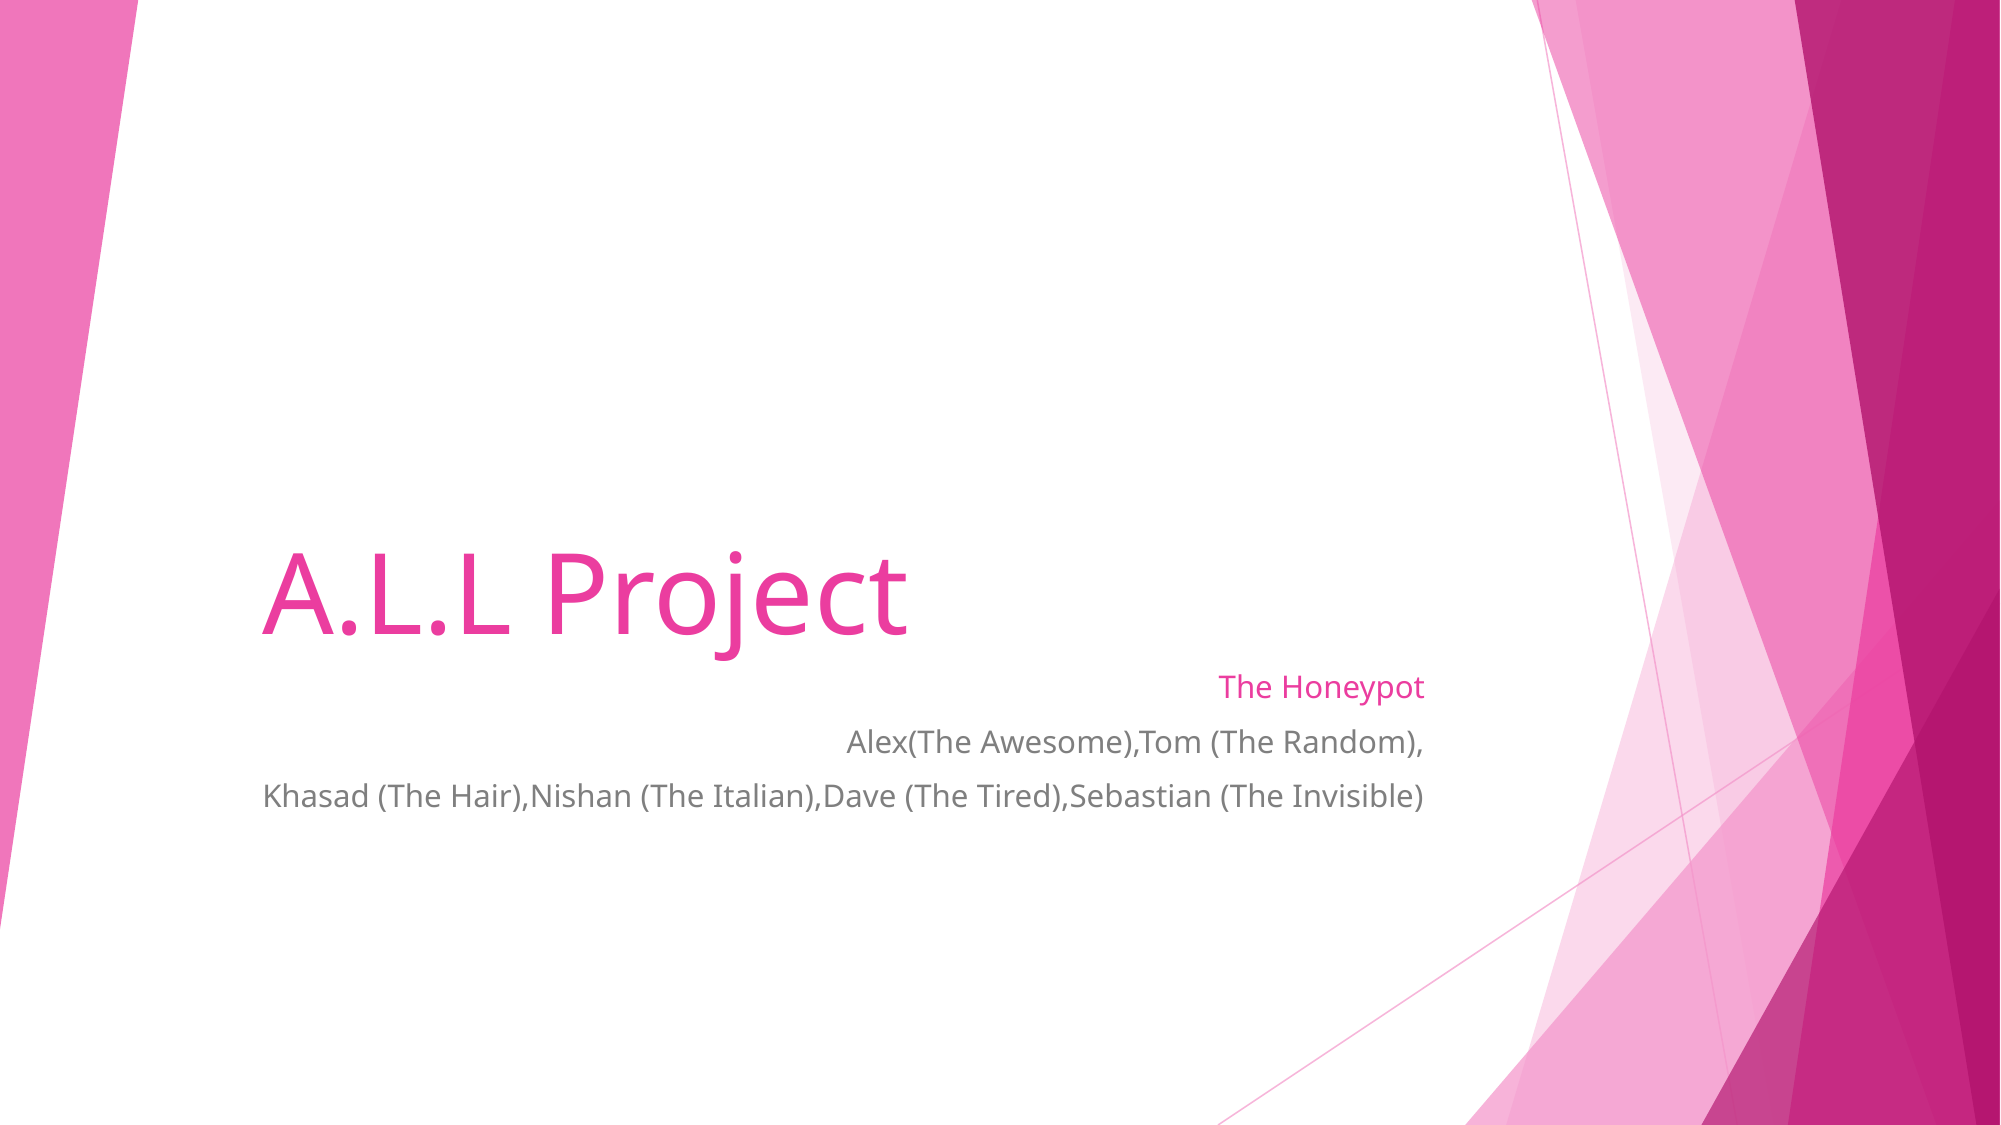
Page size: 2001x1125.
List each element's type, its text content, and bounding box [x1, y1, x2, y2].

subtitle The Honeypot Alex(The Awesome),Tom (The Random), Khasad (The Hair),Nishan (The Italian),Dave (The Tired),Sebastian (The Invisible) [247, 664, 1522, 845]
title A.L.L Project [247, 394, 1522, 664]
